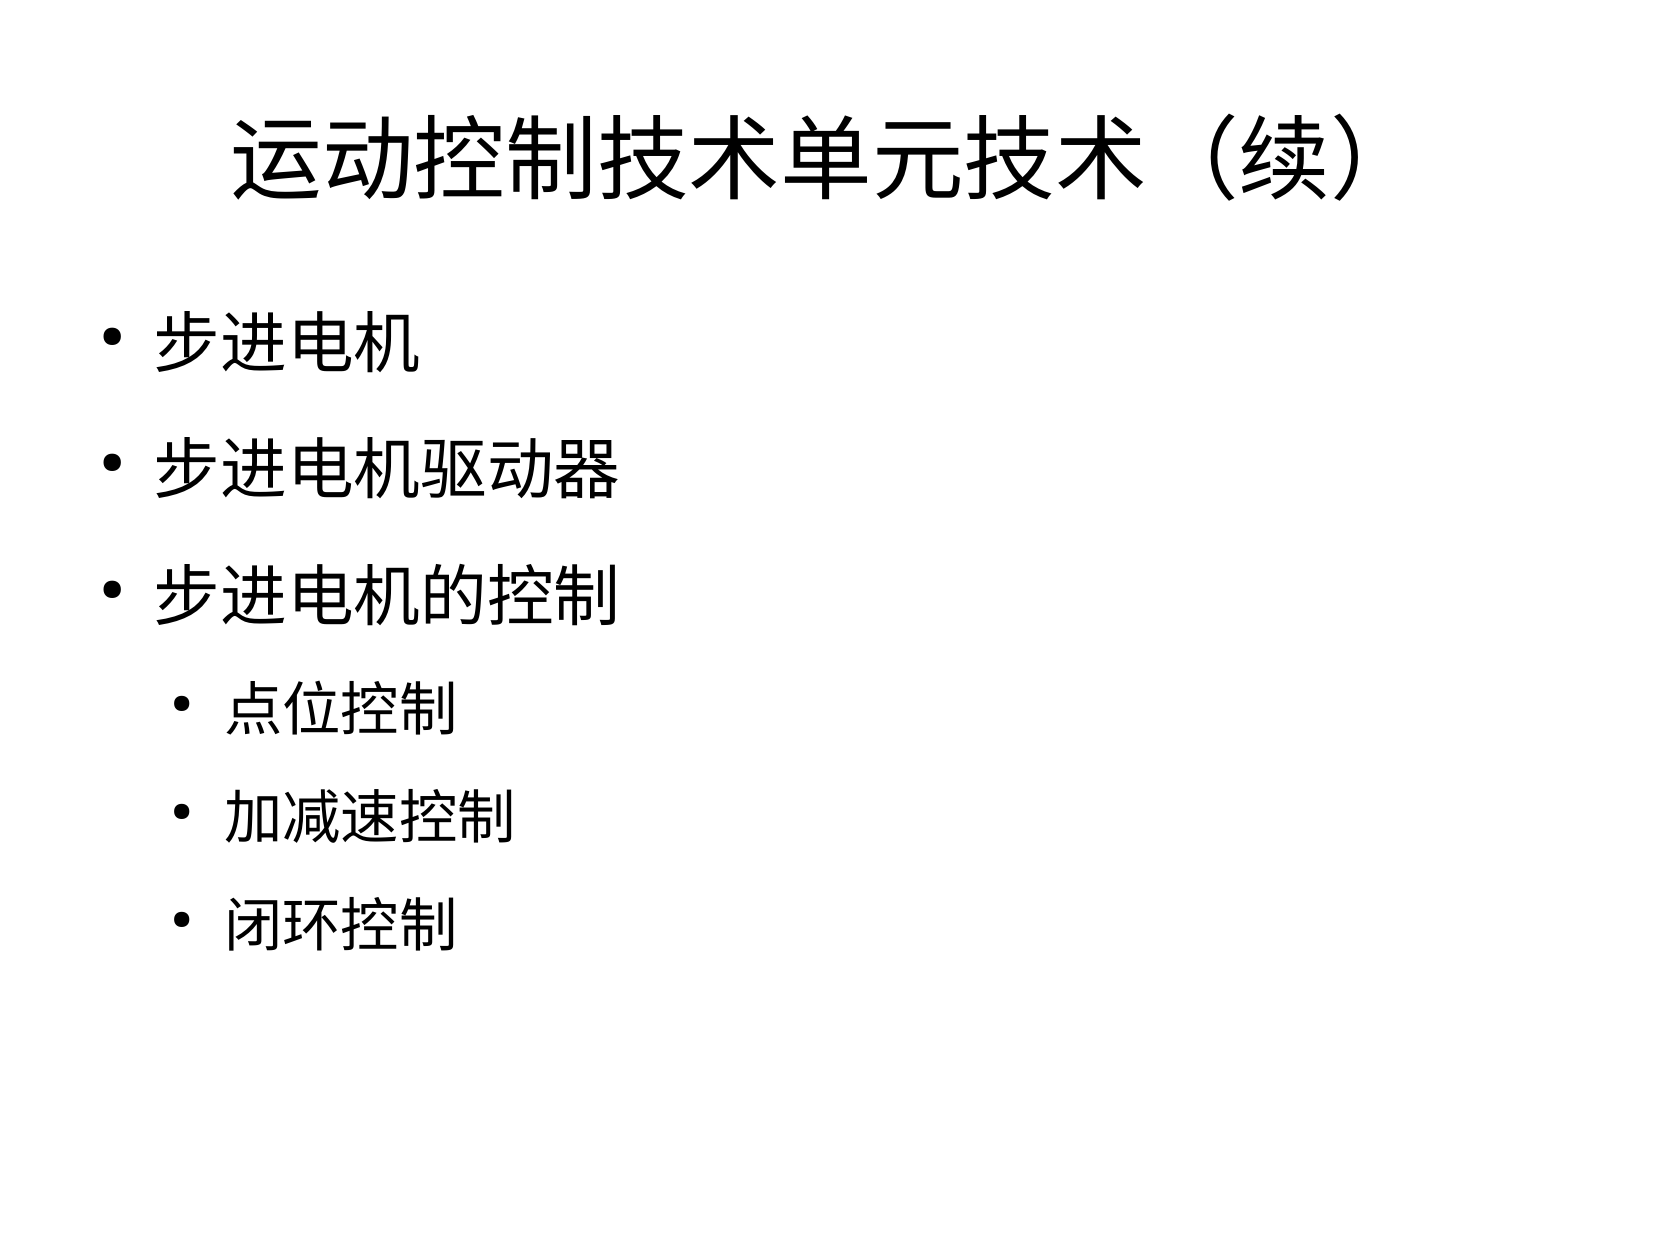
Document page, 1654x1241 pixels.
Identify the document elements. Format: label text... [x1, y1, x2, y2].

list 步进电机 步进电机驱动器 步进电机的控制 点位控制 加减速控制 闭环控制 [82, 290, 1571, 1094]
title 运动控制技术单元技术（续） [82, 49, 1571, 257]
